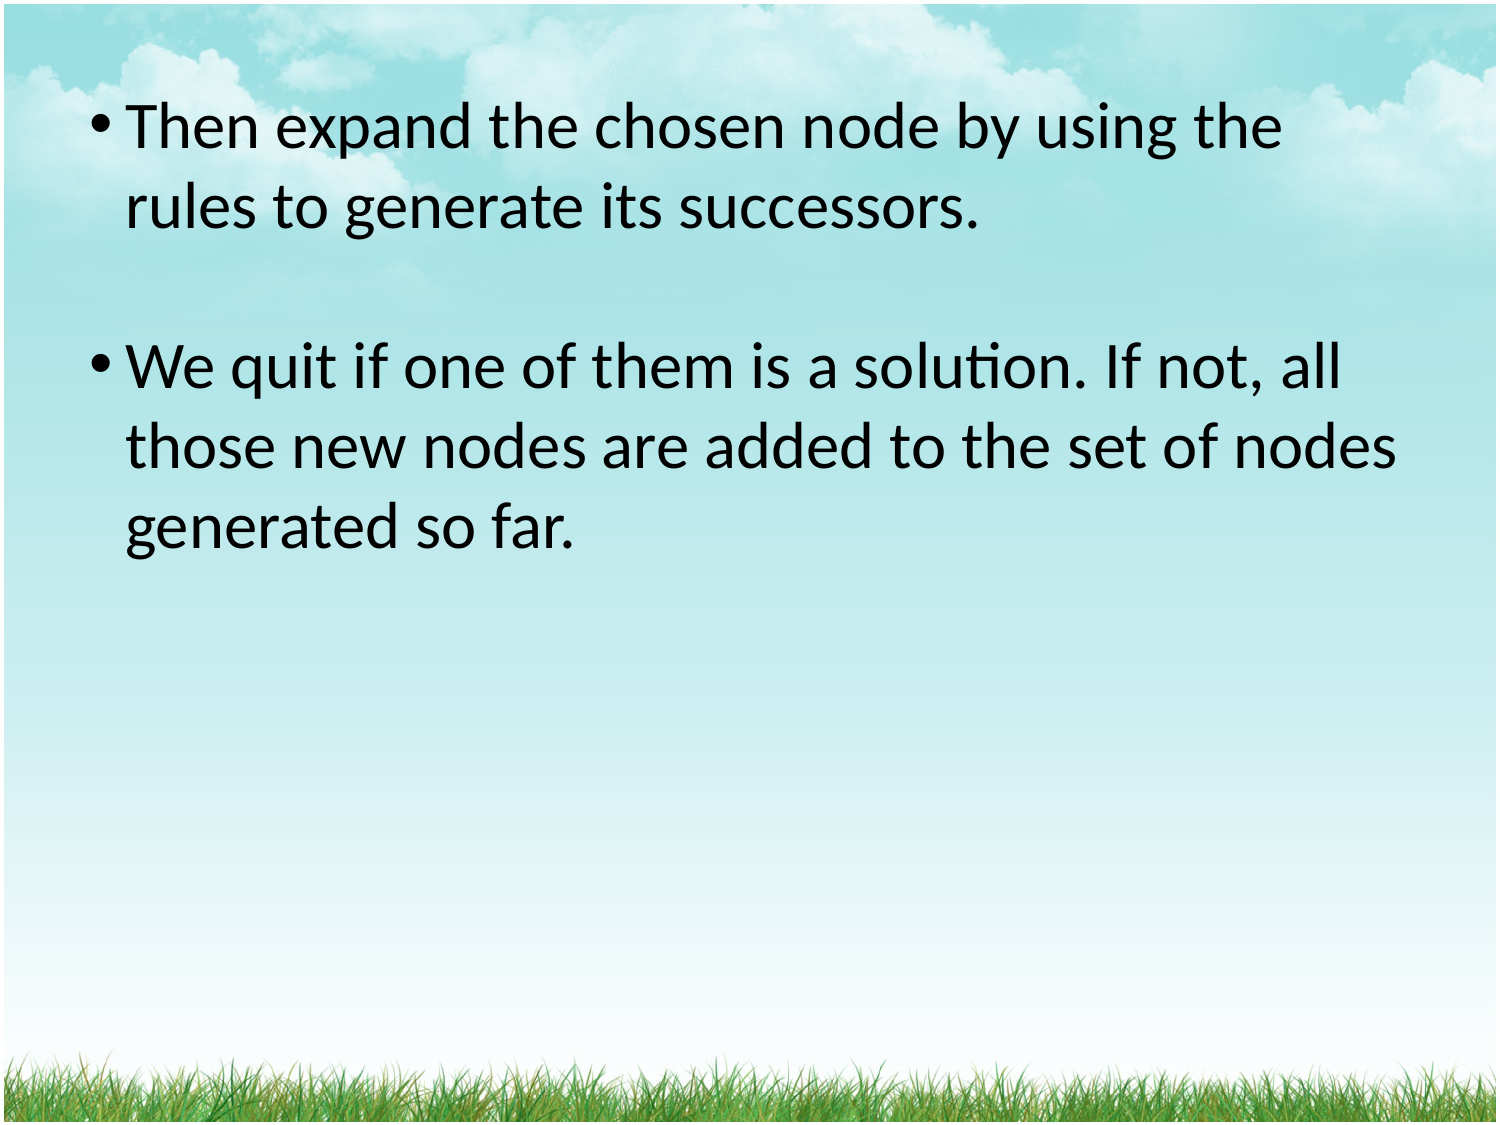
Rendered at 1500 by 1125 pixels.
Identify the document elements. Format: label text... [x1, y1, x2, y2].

picture [0, 0, 1500, 1125]
text_box Then expand the chosen node by using the rules to generate its successors. We quit if one of them is a solution. If not, all those new nodes are added to the set of nodes generated so far. [75, 74, 1425, 1005]
